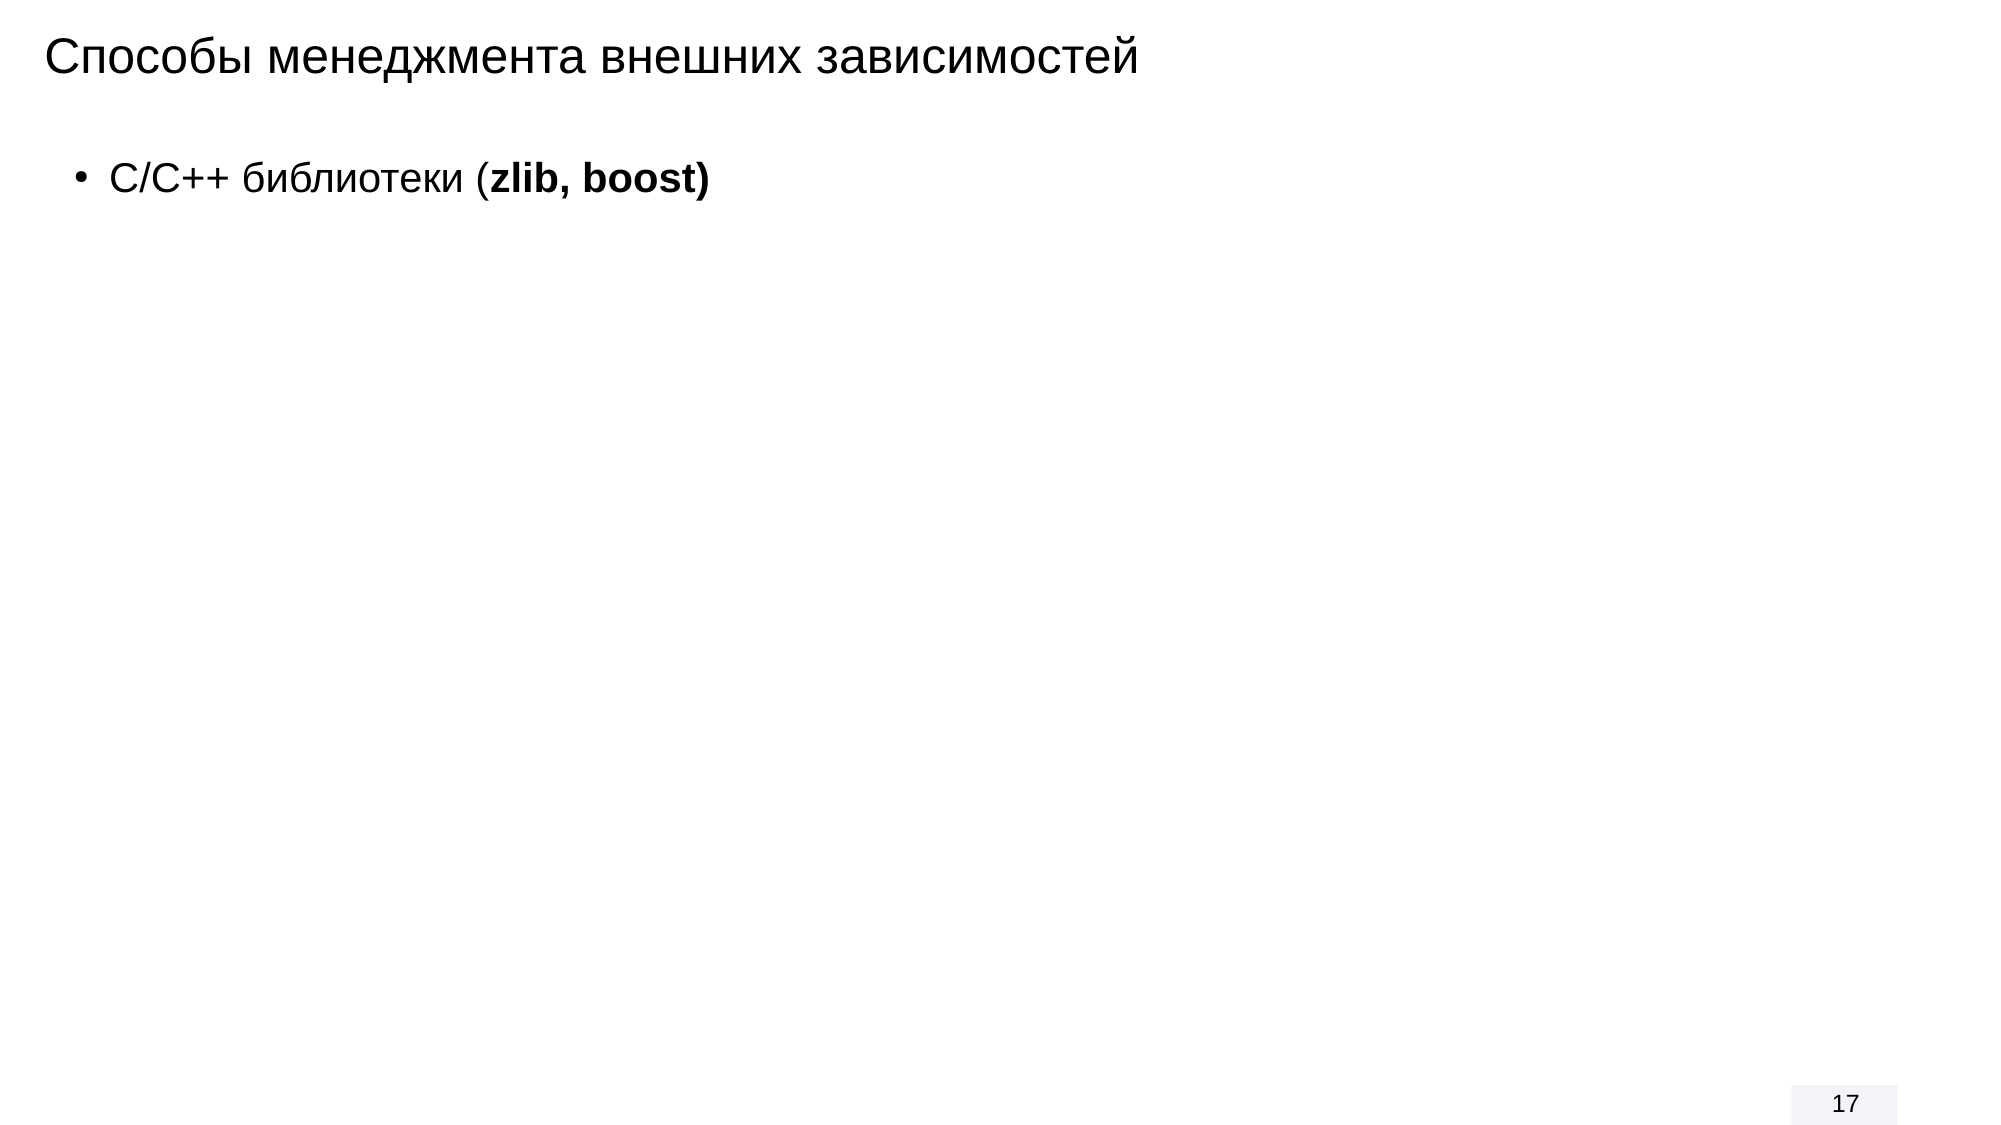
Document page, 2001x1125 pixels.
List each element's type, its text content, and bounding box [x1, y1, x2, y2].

text_box <number> [1817, 1082, 1961, 1125]
text_box C/C++ библиотеки (zlib, boost) [59, 147, 945, 266]
text_box Способы менеджмента внешних зависимостей [29, 21, 1595, 92]
